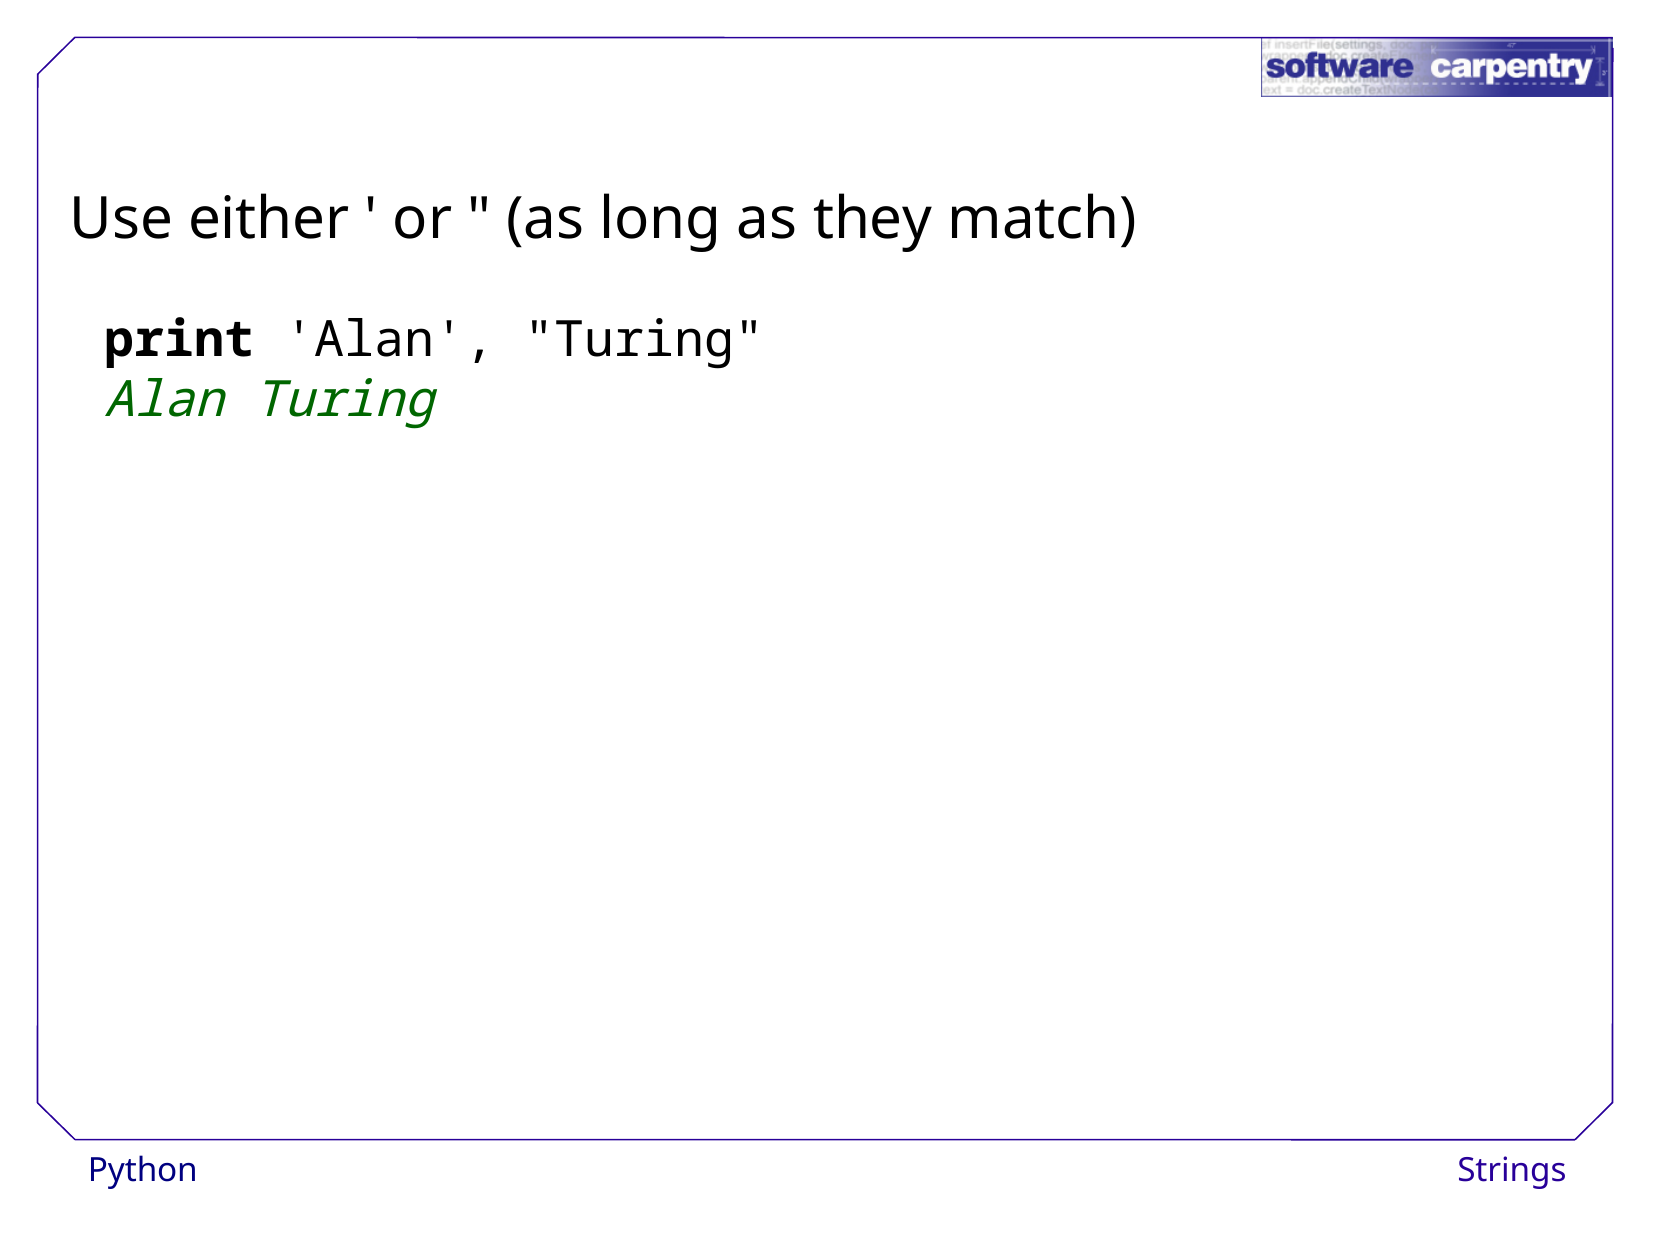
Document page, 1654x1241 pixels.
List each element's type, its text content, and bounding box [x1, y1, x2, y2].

picture [1261, 39, 1613, 97]
text_box Use either ' or " (as long as they match) [54, 138, 1303, 259]
text_box print 'Alan', "Turing" Alan Turing [89, 298, 1593, 460]
